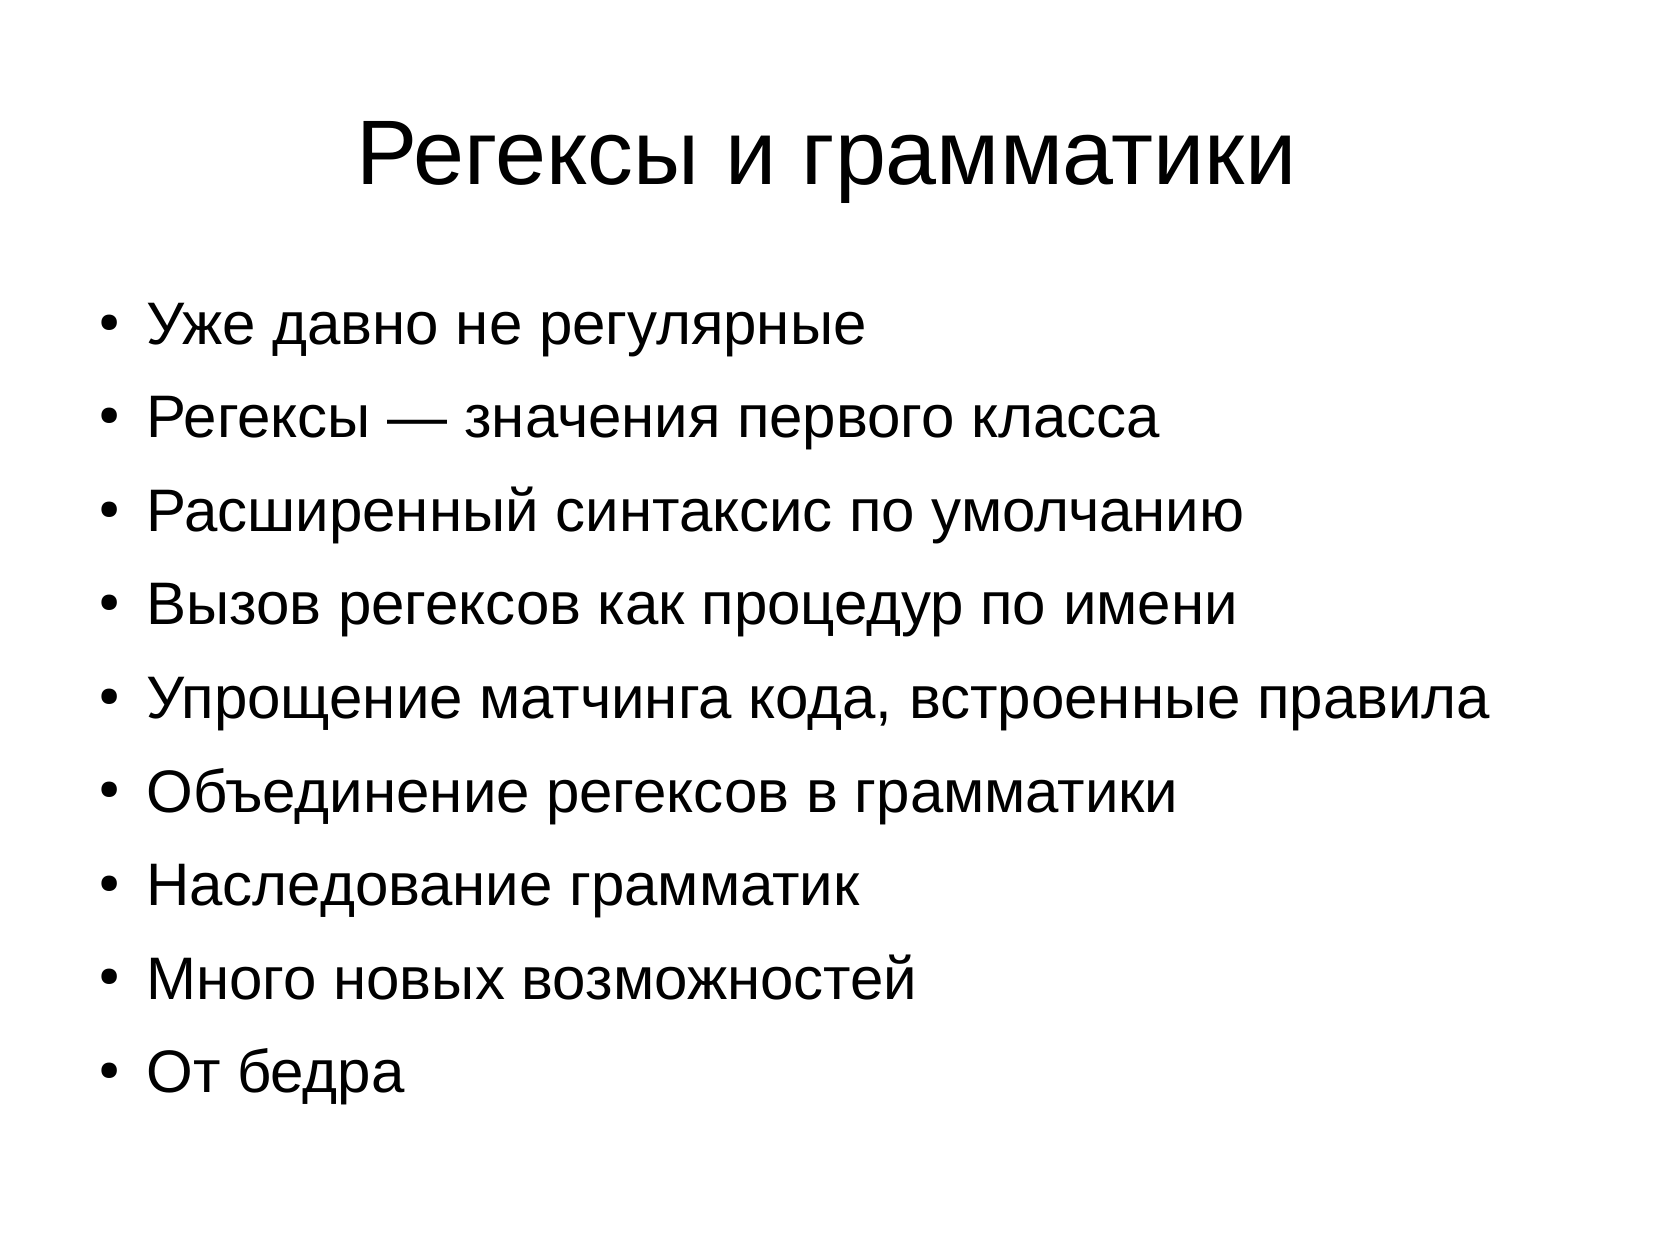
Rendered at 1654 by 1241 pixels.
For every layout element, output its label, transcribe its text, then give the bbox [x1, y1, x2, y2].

title Регексы и грамматики [82, 49, 1571, 257]
list Уже давно не регулярные Регексы — значения первого класса Расширенный синтаксис по умолчанию Вызов регексов как процедур по имени Упрощение матчинга кода, встроенные правила Объединение регексов в грамматики Наследование грамматик Много новых возможностей От бедра [82, 290, 1571, 1109]
